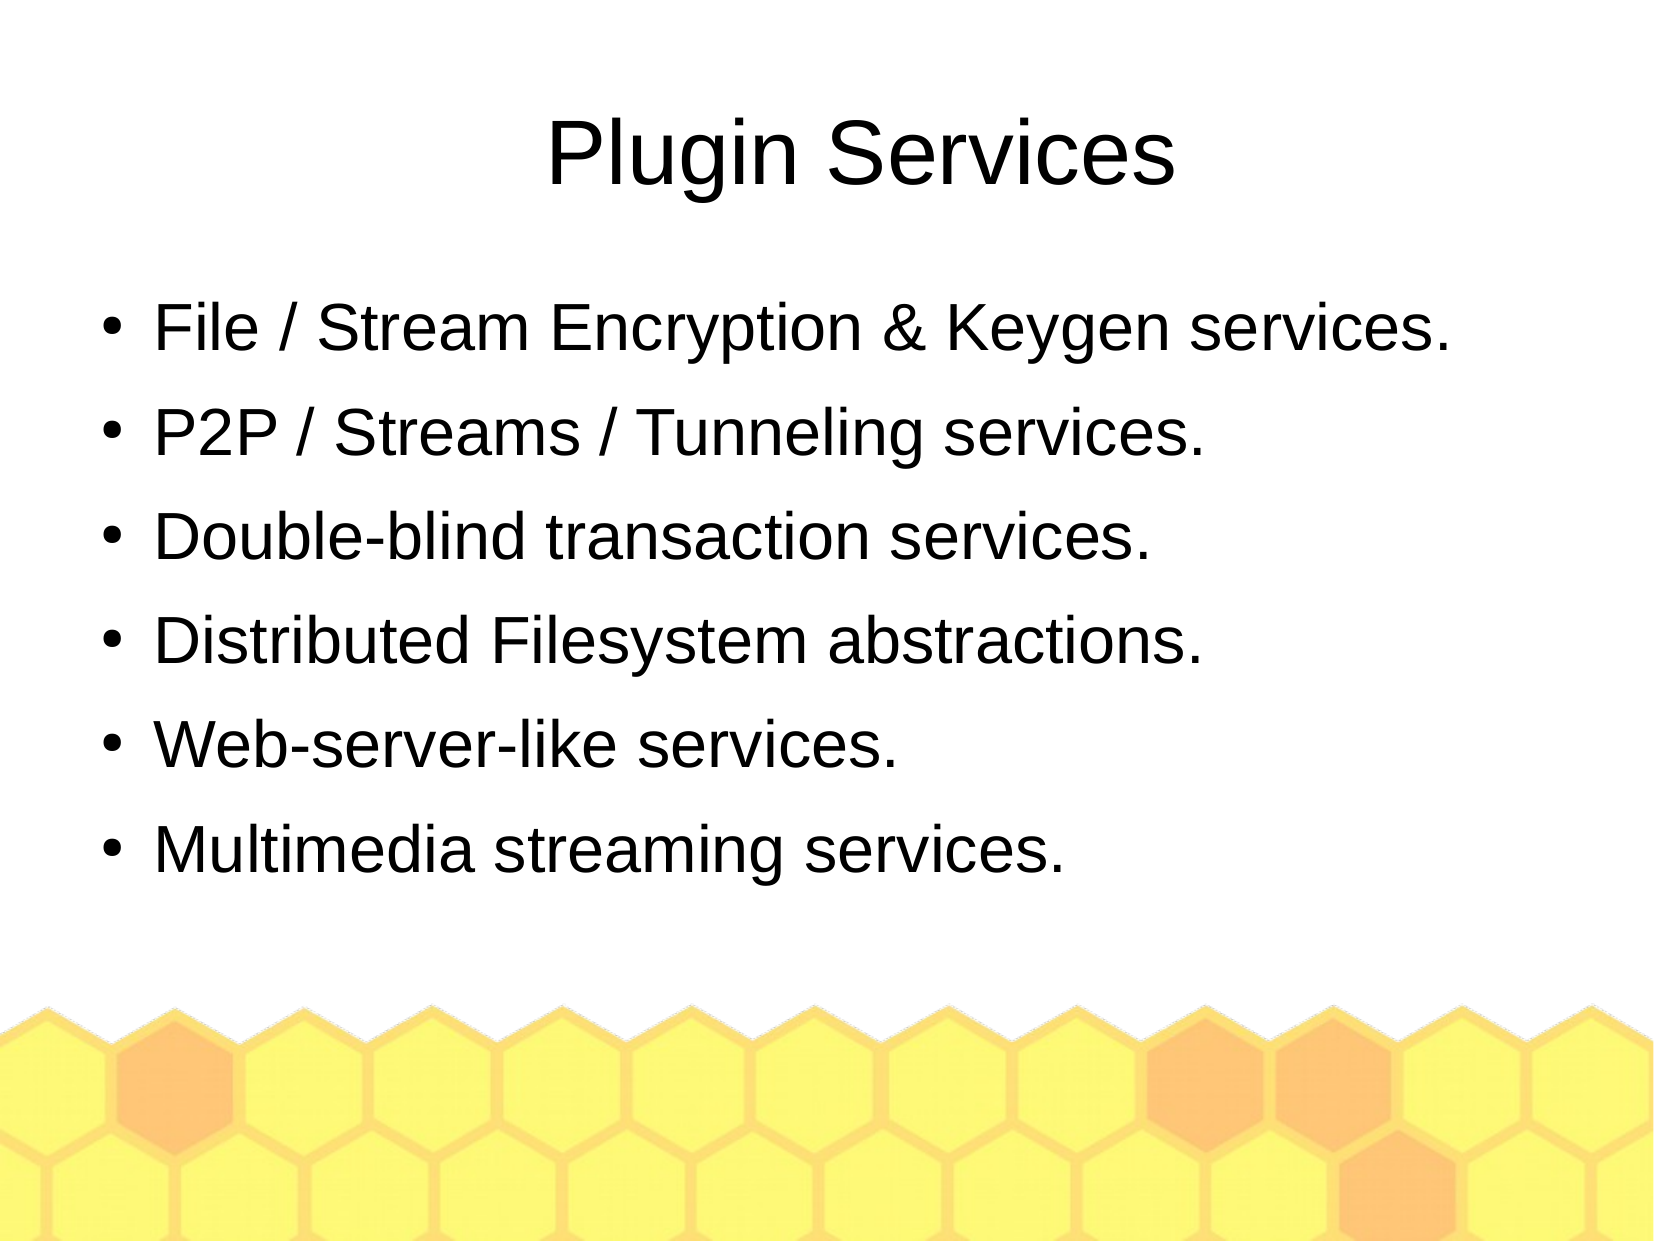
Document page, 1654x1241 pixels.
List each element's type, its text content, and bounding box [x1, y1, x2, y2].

title Plugin Services [82, 49, 1571, 257]
list File / Stream Encryption & Keygen services. P2P / Streams / Tunneling services. Double-blind transaction services. Distributed Filesystem abstractions. Web-server-like services. Multimedia streaming services. [82, 290, 1571, 1010]
picture [0, 1001, 1654, 1241]
